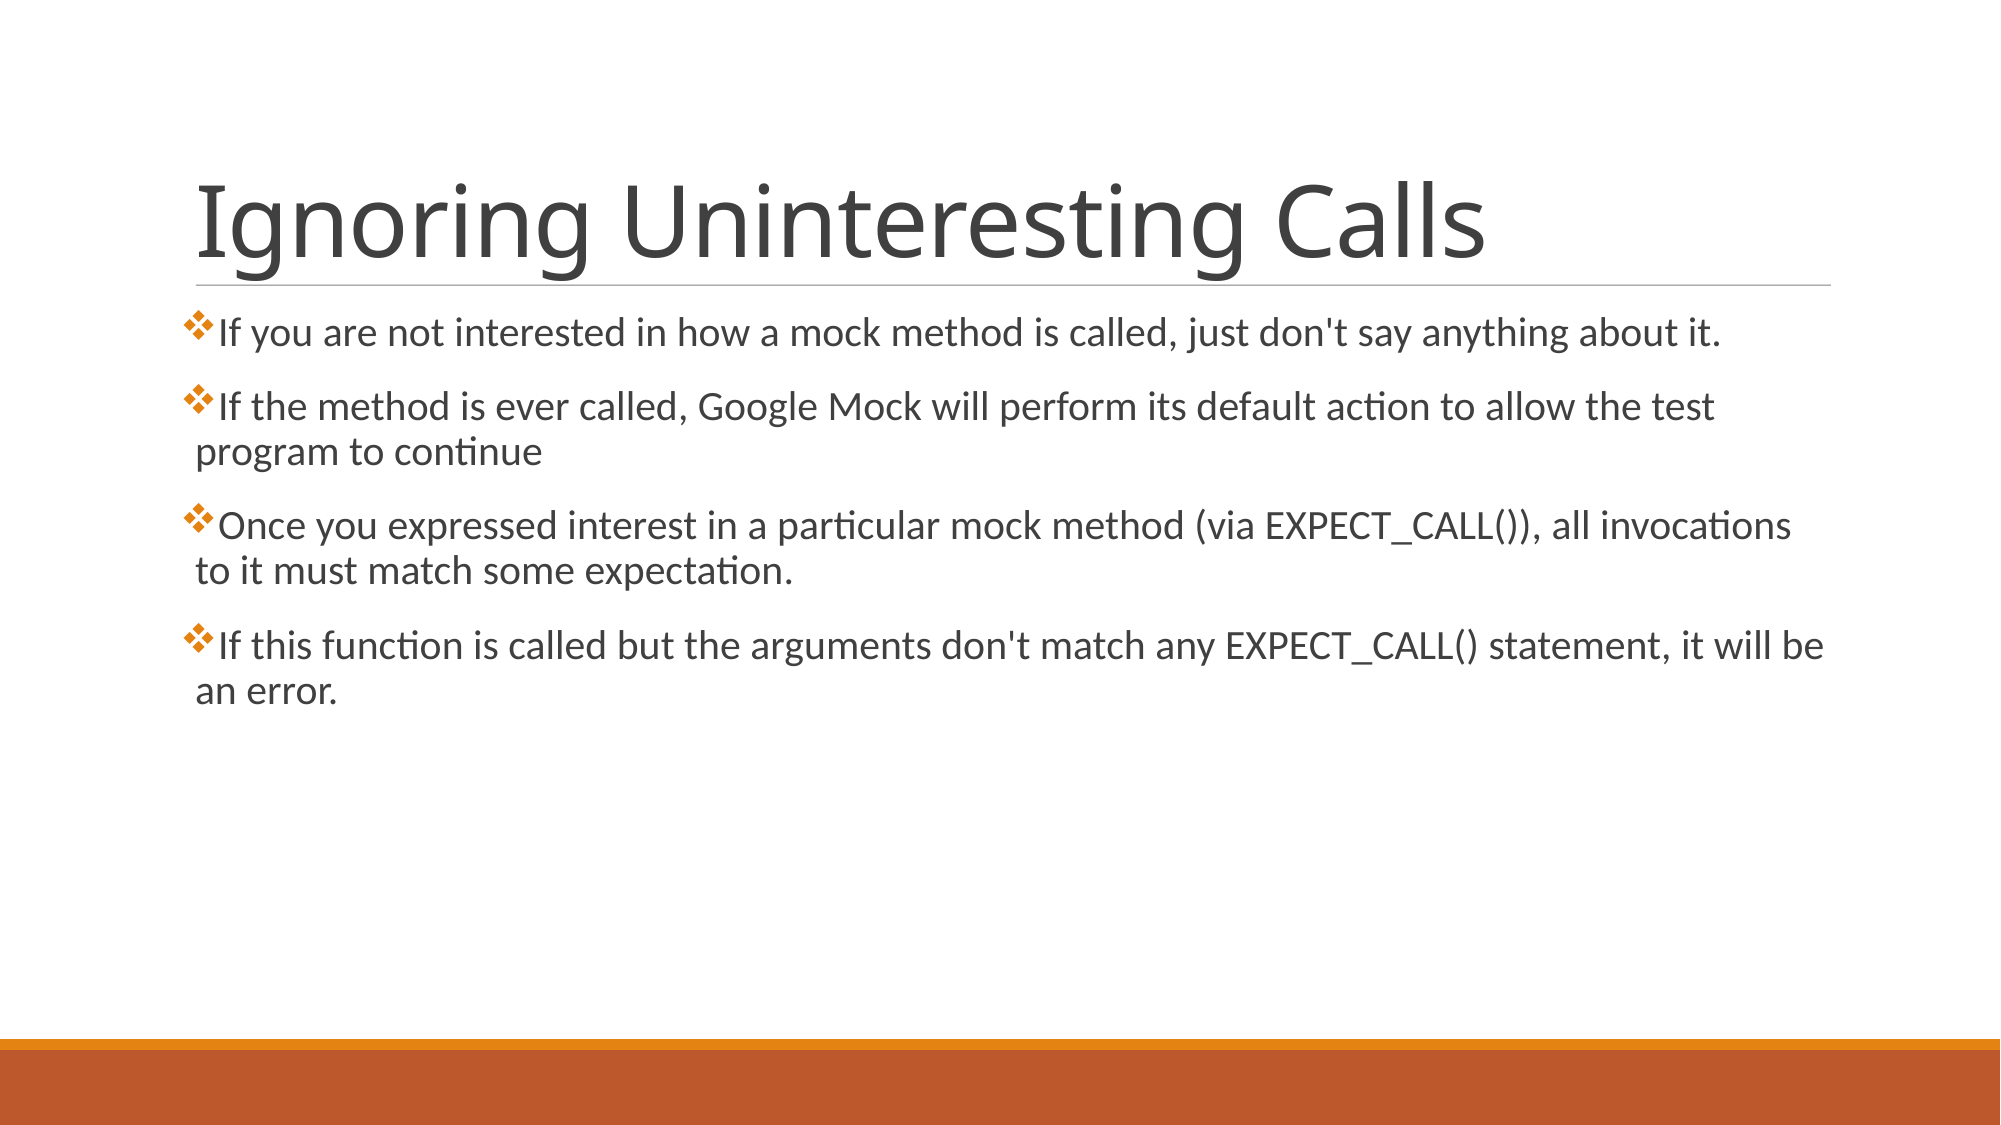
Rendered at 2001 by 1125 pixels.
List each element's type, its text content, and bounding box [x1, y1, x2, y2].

list If you are not interested in how a mock method is called, just don't say anything about it. If the method is ever called, Google Mock will perform its default action to allow the test program to continue Once you expressed interest in a particular mock method (via EXPECT_CALL()), all invocations to it must match some expectation. If this function is called but the arguments don't match any EXPECT_CALL() statement, it will be an error. [180, 302, 1830, 963]
title Ignoring Uninteresting Calls [180, 47, 1830, 285]
